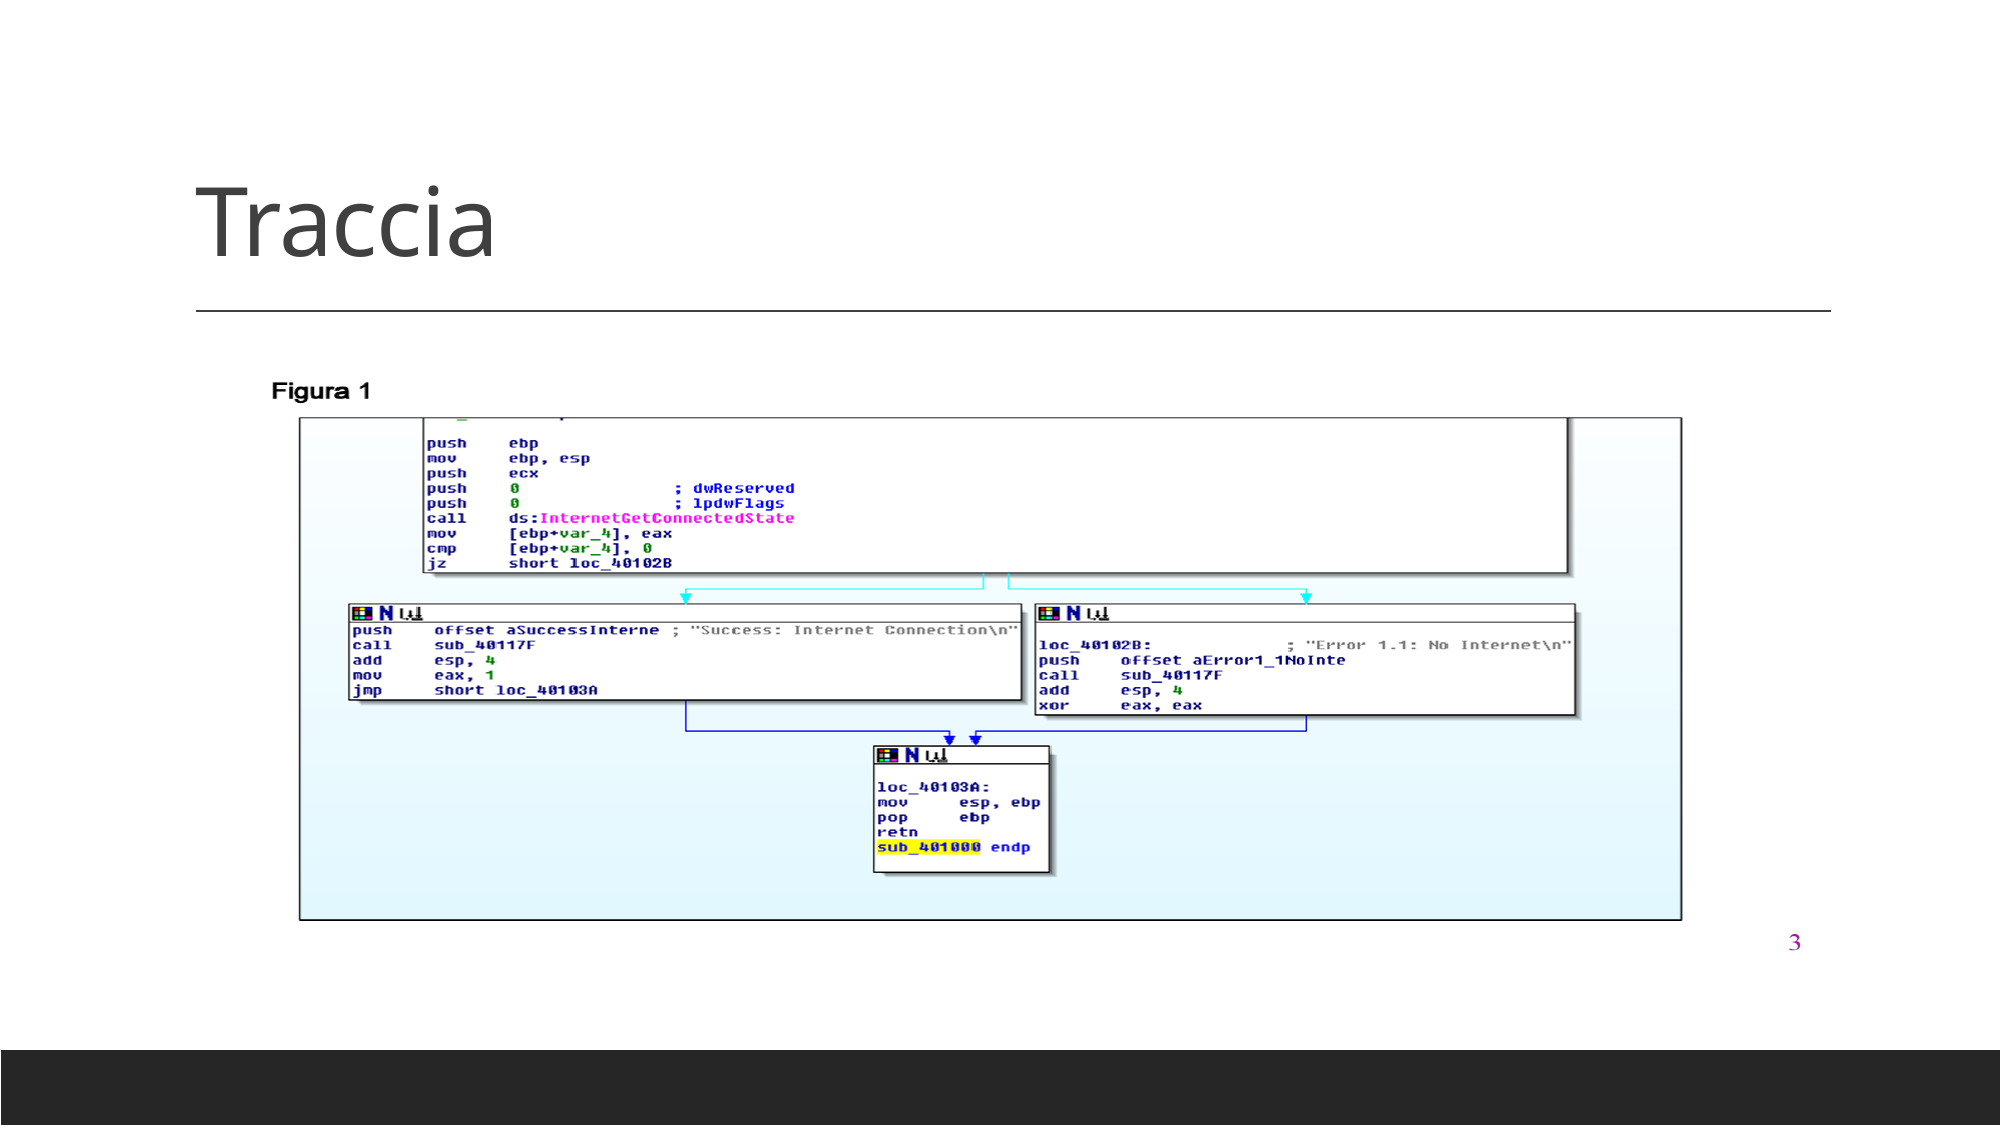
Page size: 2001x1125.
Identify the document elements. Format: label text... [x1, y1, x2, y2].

picture [180, 345, 1844, 968]
title Traccia [180, 47, 1831, 286]
